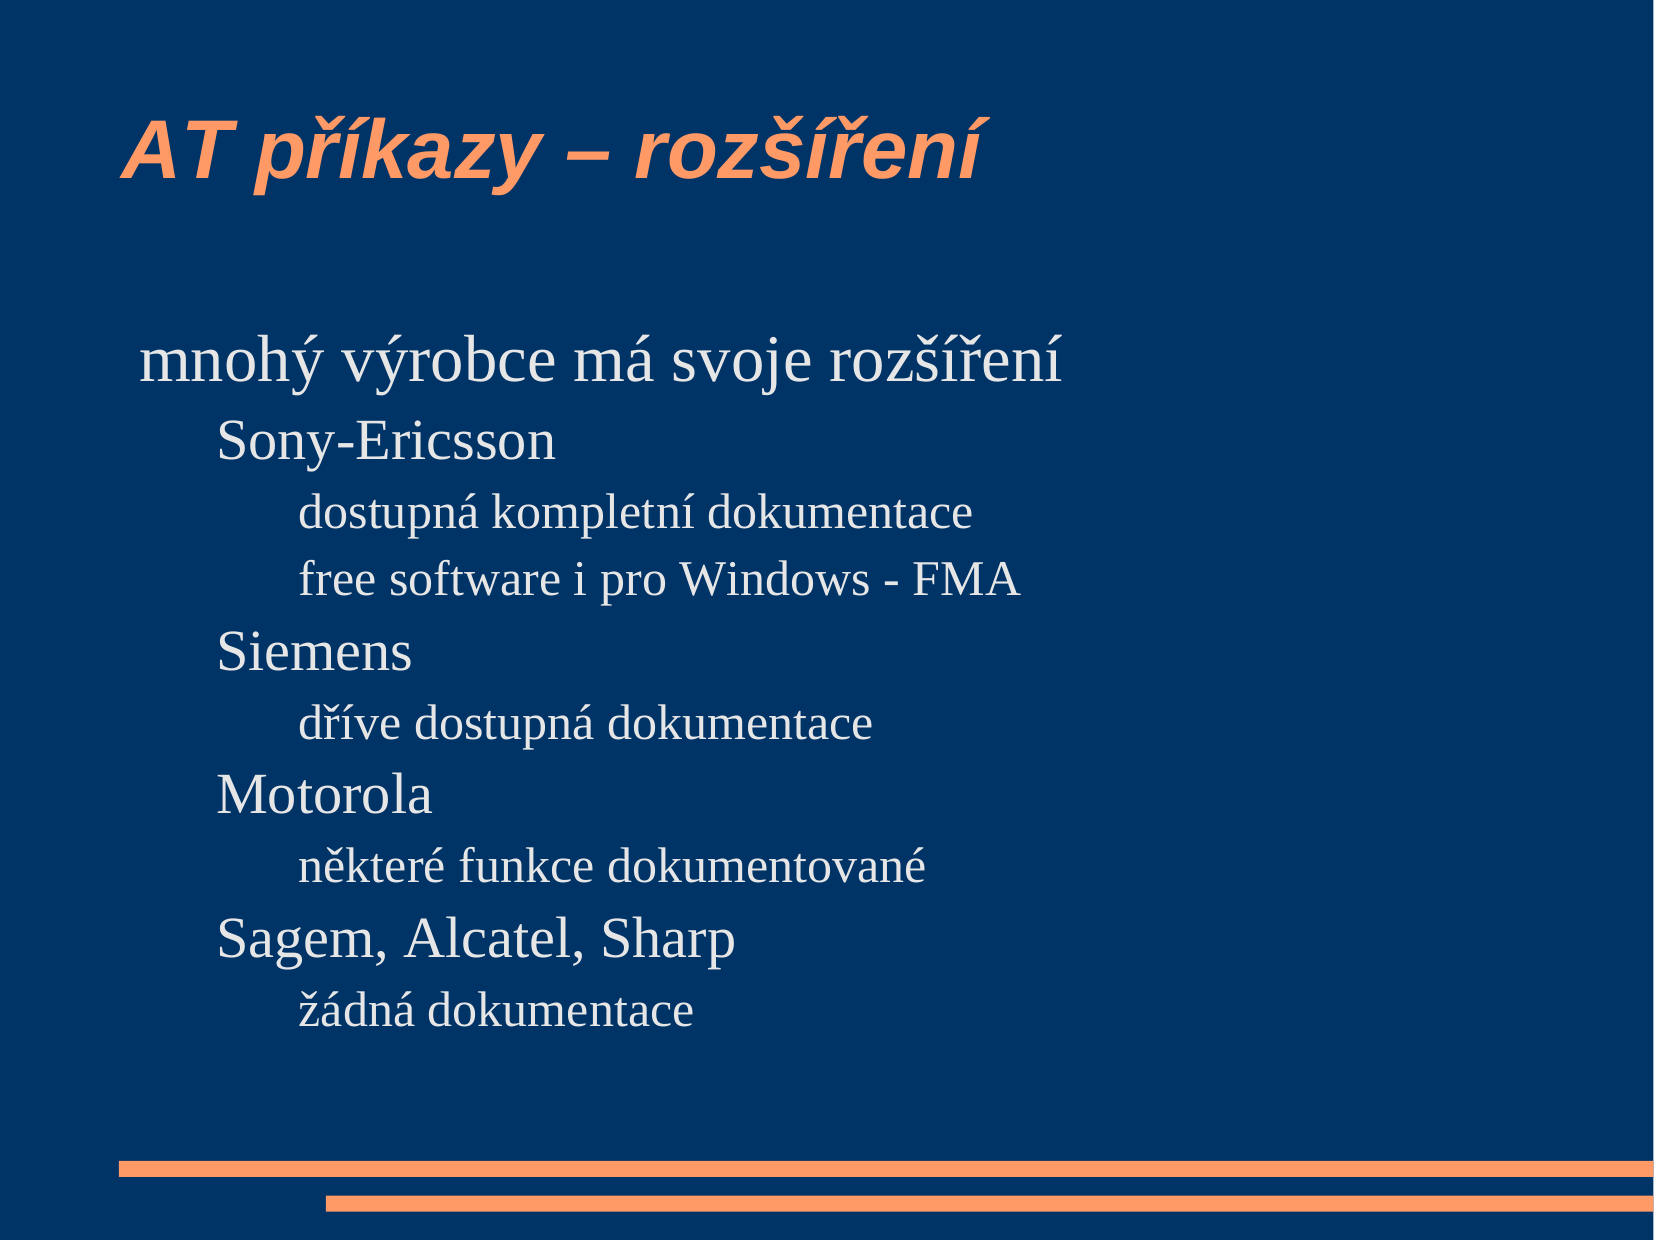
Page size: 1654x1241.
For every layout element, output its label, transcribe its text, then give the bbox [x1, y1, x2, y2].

list mnohý výrobce má svoje rozšíření Sony-Ericsson dostupná kompletní dokumentace free software i pro Windows - FMA Siemens dříve dostupná dokumentace Motorola některé funkce dokumentované Sagem, Alcatel, Sharp žádná dokumentace [121, 322, 1561, 1133]
title AT příkazy – rozšíření [121, 46, 1534, 254]
